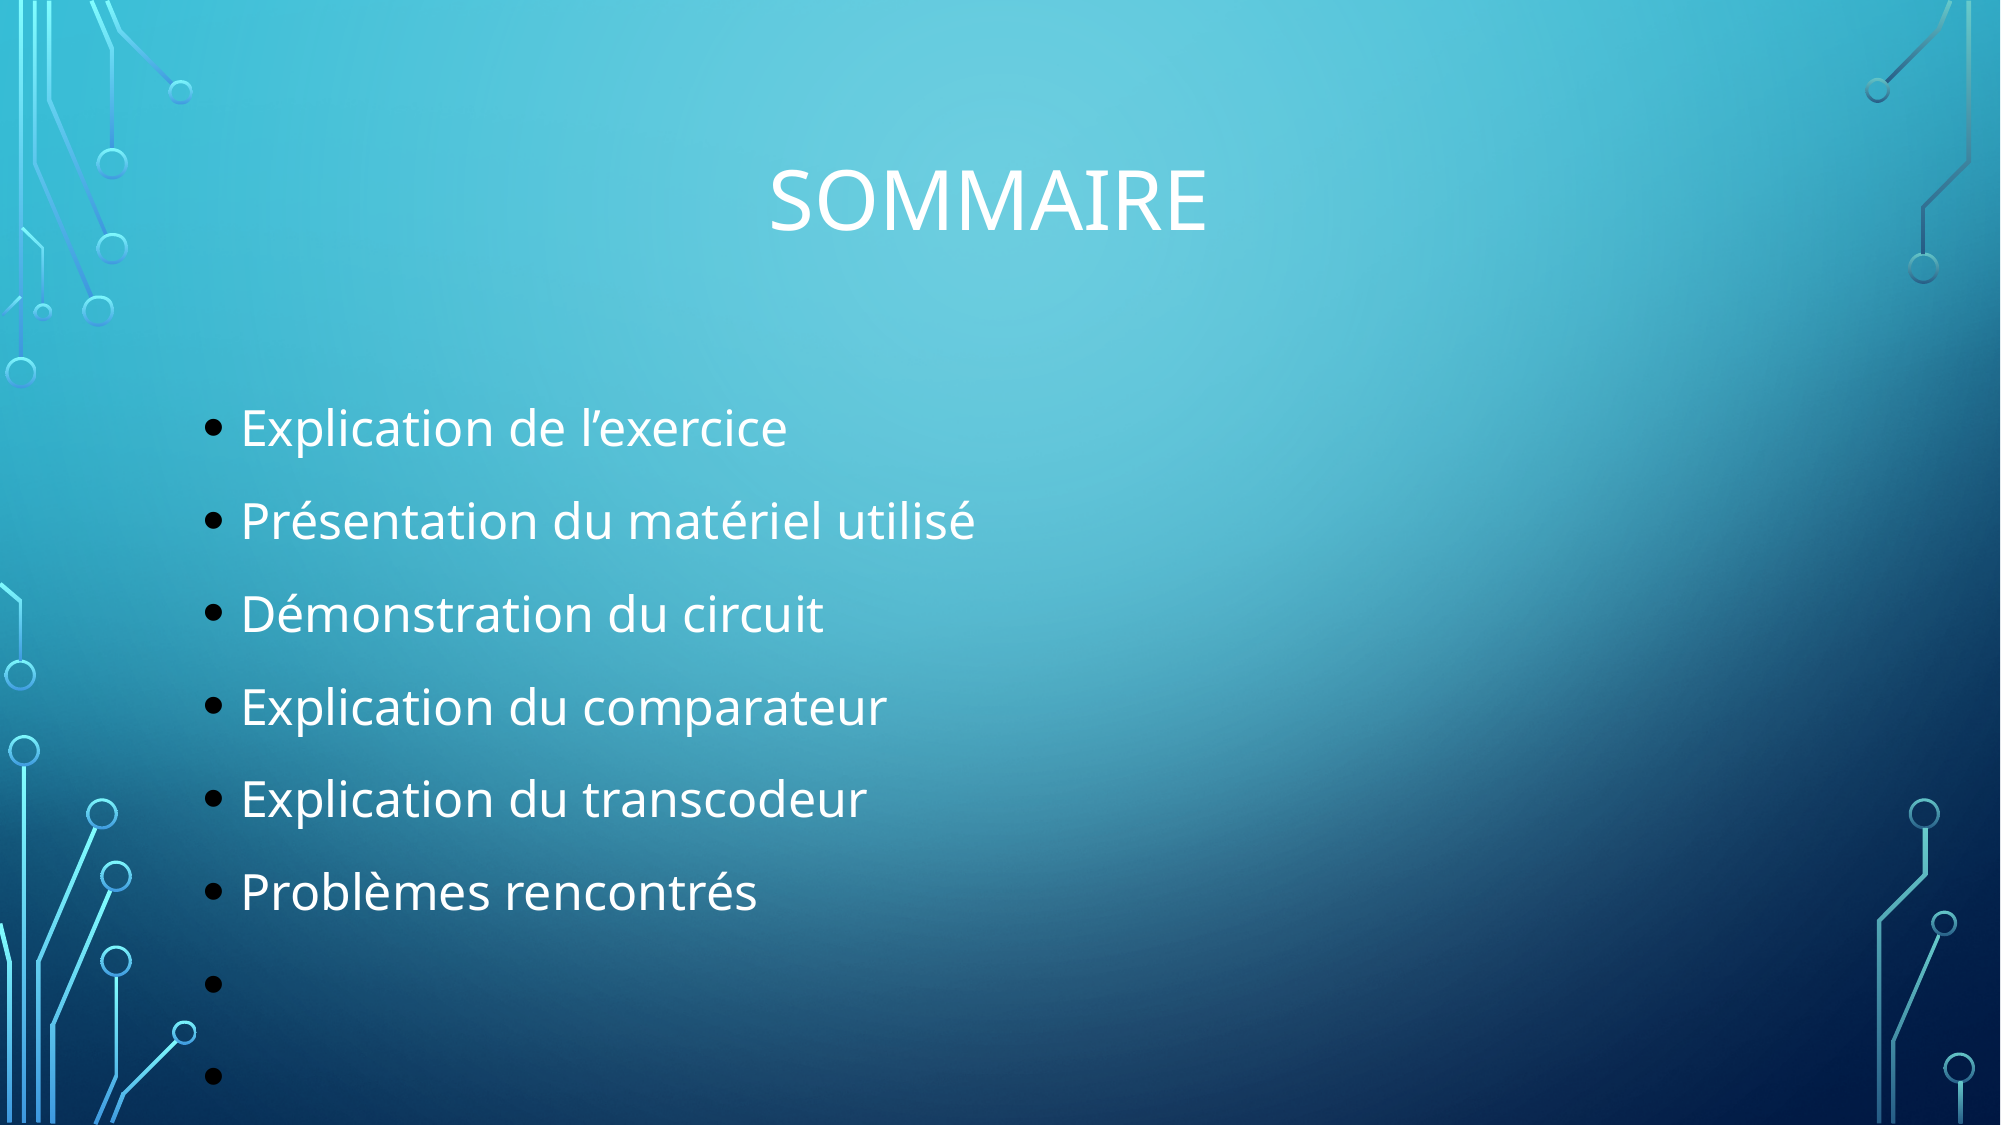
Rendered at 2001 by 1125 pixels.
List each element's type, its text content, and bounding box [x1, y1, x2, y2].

list Explication de l’exercice Présentation du matériel utilisé Démonstration du circuit Explication du comparateur Explication du transcodeur Problèmes rencontrés [187, 377, 1813, 952]
title Sommaire [187, 81, 1813, 325]
